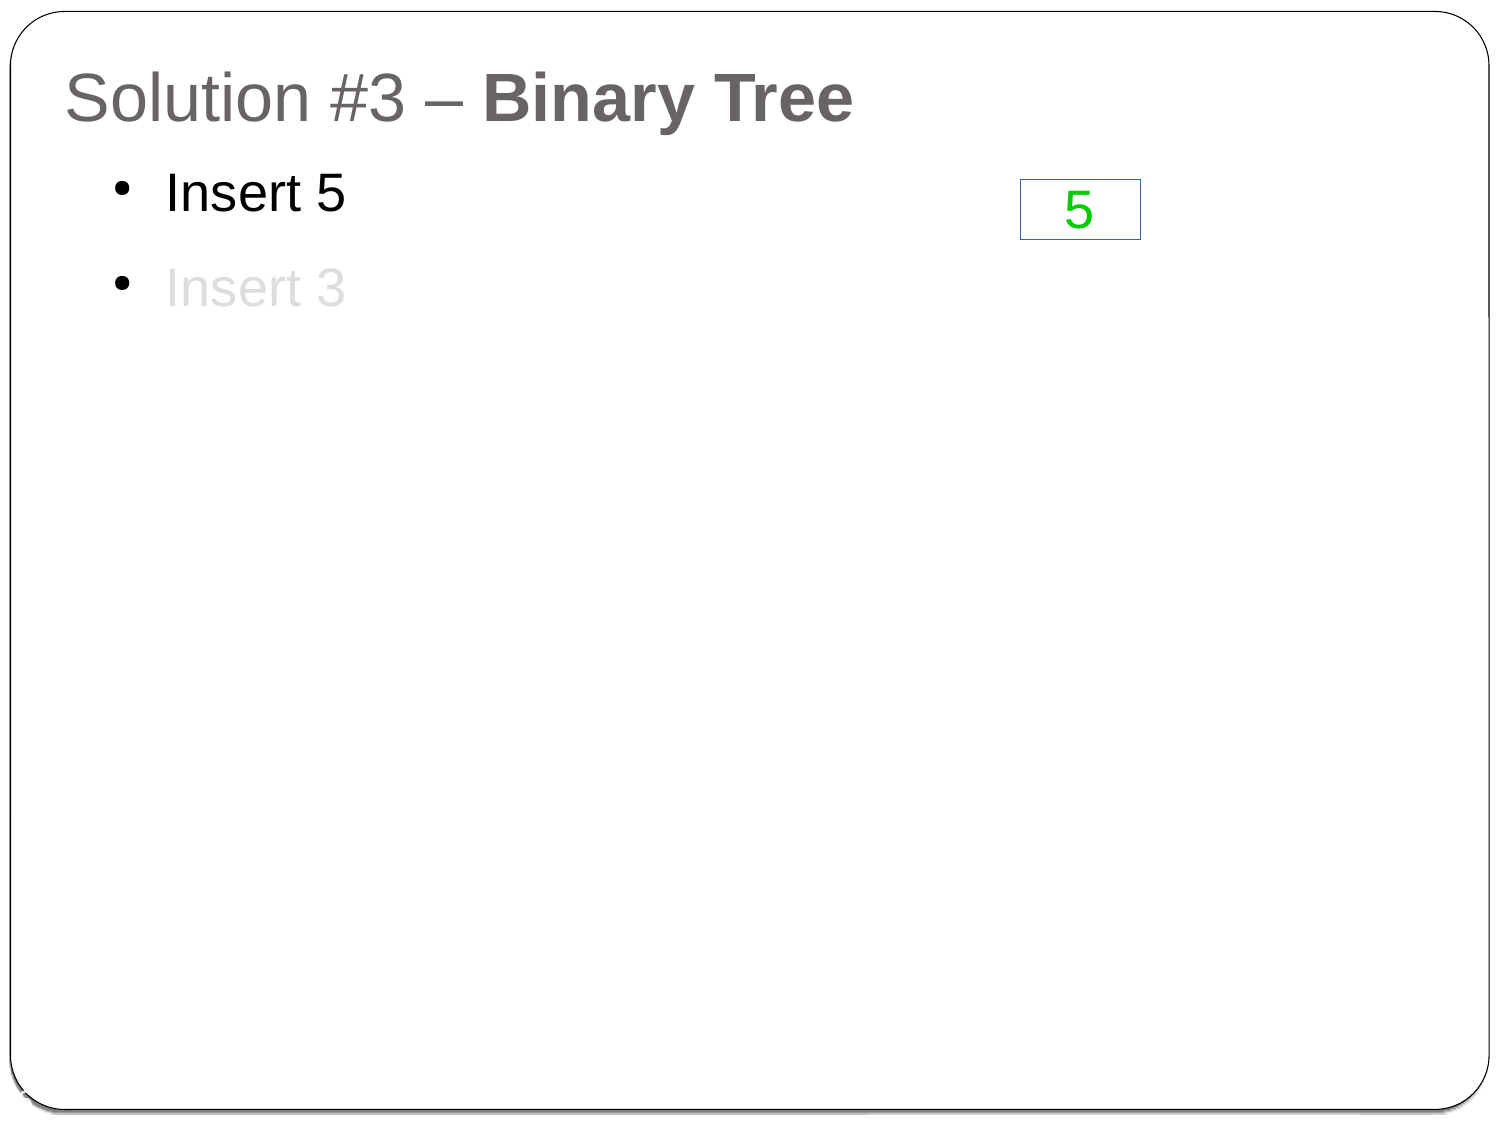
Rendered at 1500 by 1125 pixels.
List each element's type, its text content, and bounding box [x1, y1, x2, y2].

title Solution #3 – Binary Tree [50, 45, 1450, 150]
list Insert 5 Insert 3 [80, 149, 661, 1088]
slide_number <number> [0, 1074, 50, 1125]
text_box 5 [1020, 179, 1141, 240]
